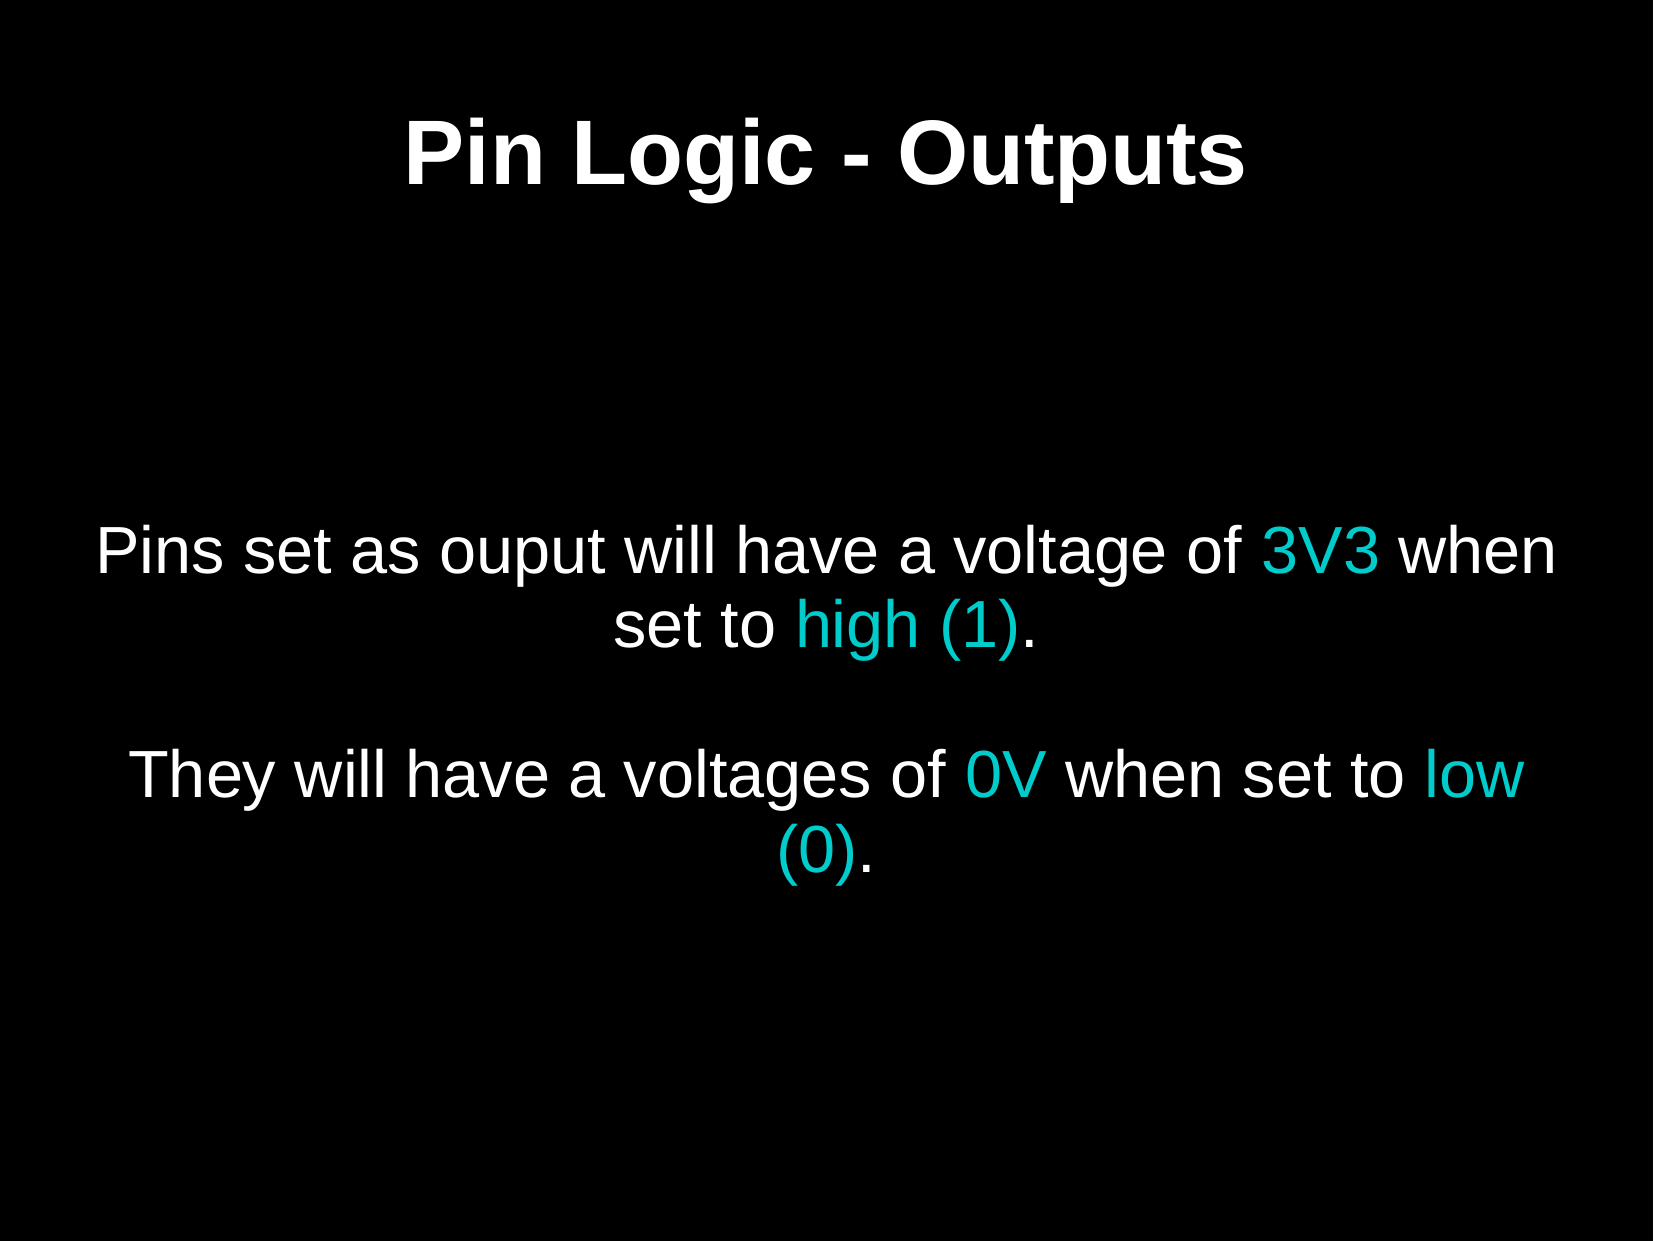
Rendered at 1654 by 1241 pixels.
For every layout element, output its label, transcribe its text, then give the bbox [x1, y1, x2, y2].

subtitle Pins set as ouput will have a voltage of 3V3 when set to high (1). They will have a voltages of 0V when set to low (0). [82, 290, 1571, 1109]
title Pin Logic - Outputs [82, 49, 1571, 257]
